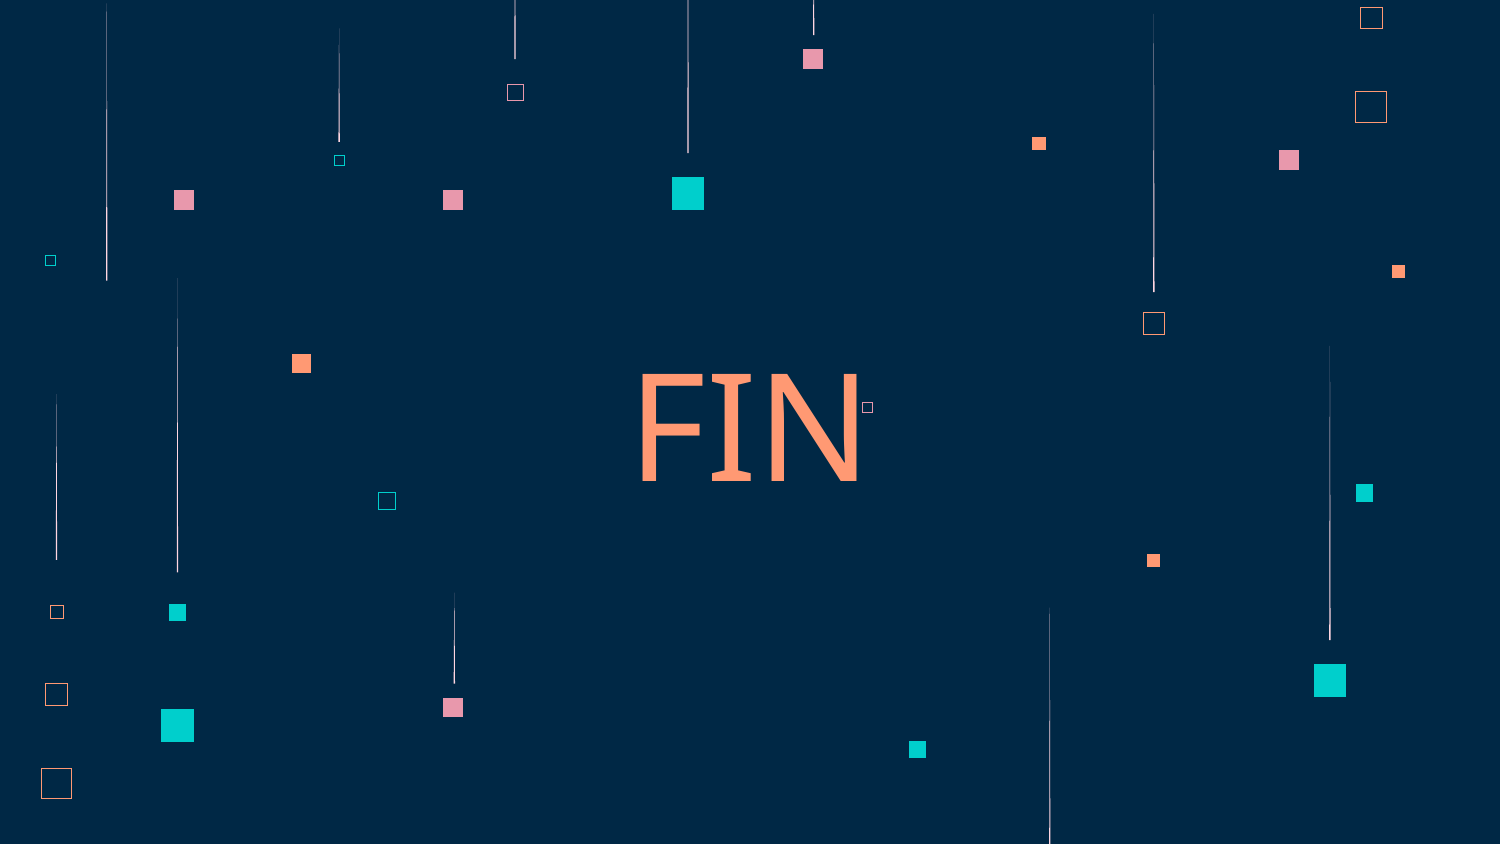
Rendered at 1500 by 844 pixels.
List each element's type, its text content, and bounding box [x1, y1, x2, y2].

title FIN [334, 245, 1166, 599]
